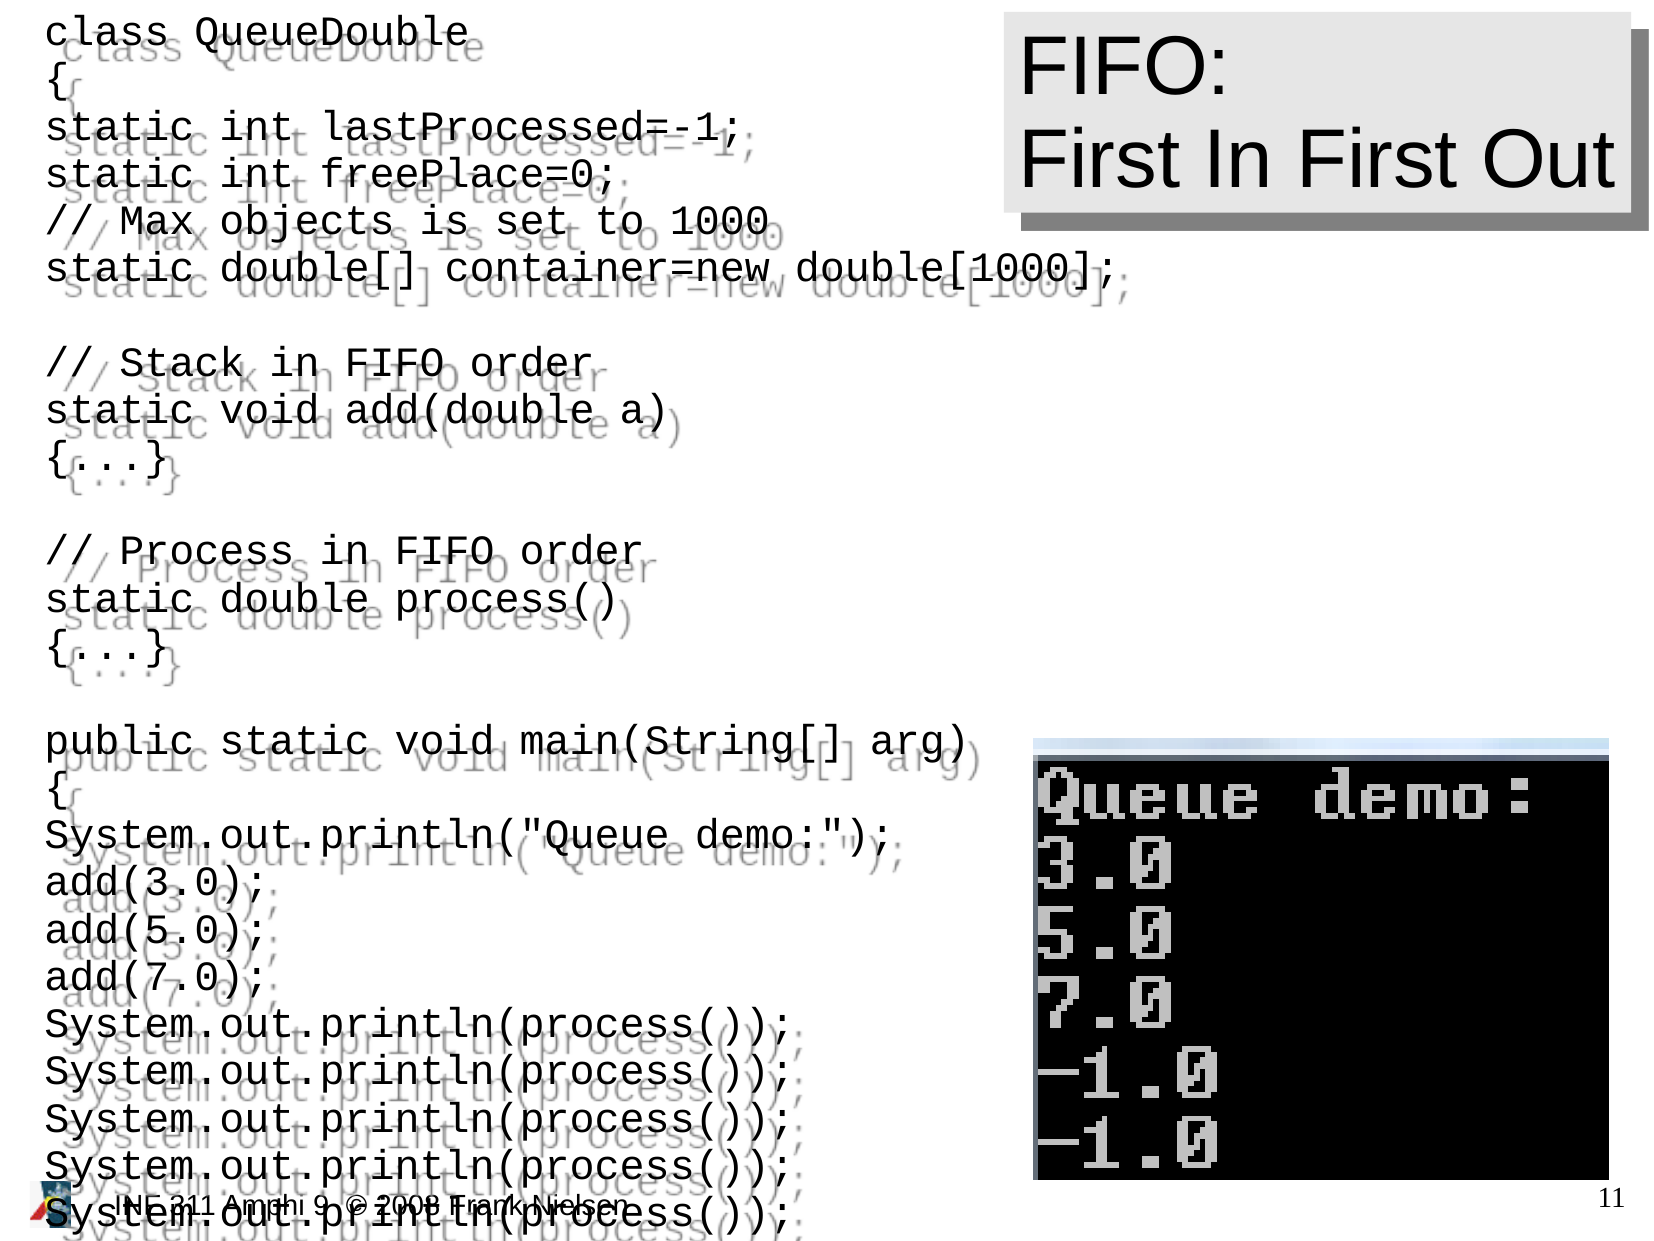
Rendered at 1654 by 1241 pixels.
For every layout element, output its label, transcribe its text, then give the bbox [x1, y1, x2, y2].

picture [1033, 738, 1609, 1180]
text_box FIFO: First In First Out [1003, 11, 1632, 213]
text_box class QueueDouble { static int lastProcessed=-1; static int freePlace=0; // Max objects is set to 1000 static double[] container=new double[1000]; // Stack in FIFO order static void add(double a) {...} // Process in FIFO order static double process() {...} public static void main(String[] arg) { System.out.println("Queue demo:"); add(3.0); add(5.0); add(7.0); System.out.println(process()); System.out.println(process()); System.out.println(process()); System.out.println(process()); System.out.println(process()); } [29, 3, 1625, 1241]
